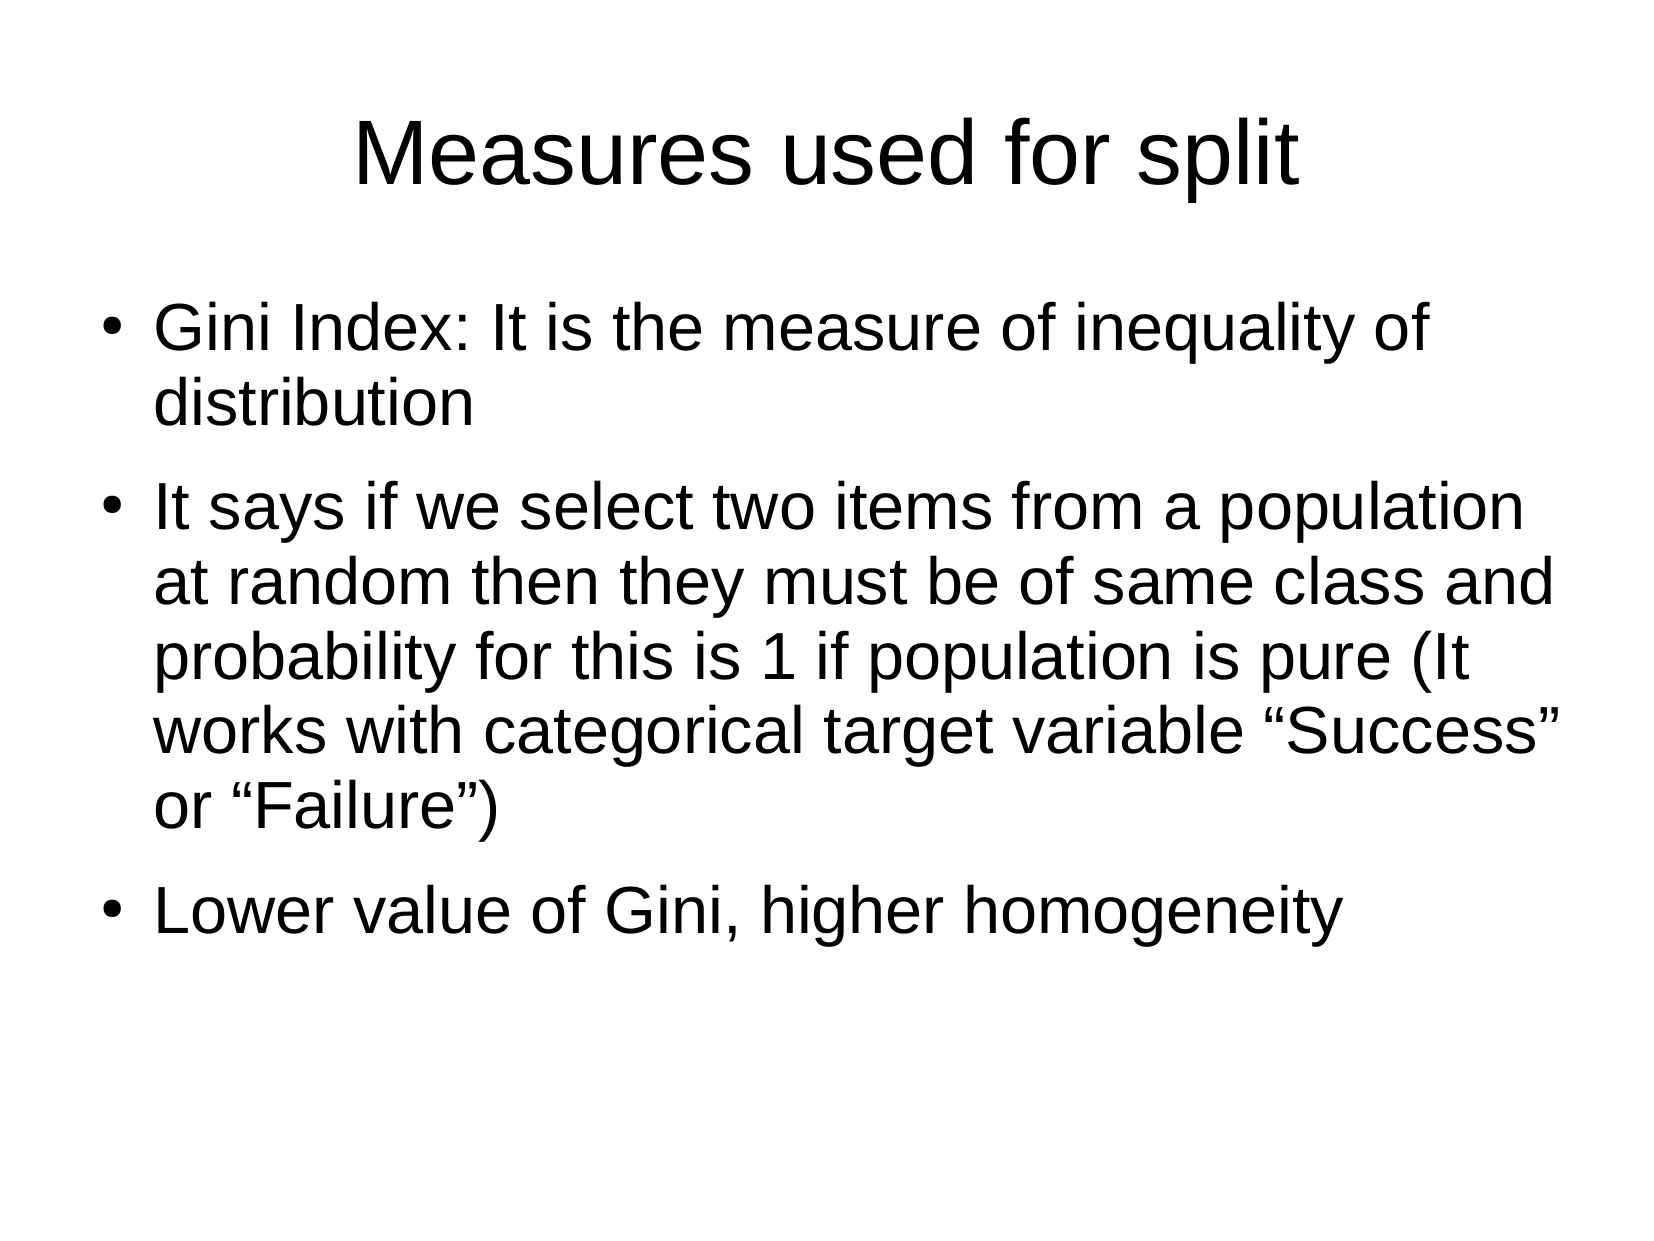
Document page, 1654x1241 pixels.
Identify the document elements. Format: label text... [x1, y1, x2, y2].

list Gini Index: It is the measure of inequality of distribution It says if we select two items from a population at random then they must be of same class and probability for this is 1 if population is pure (It works with categorical target variable “Success” or “Failure”) Lower value of Gini, higher homogeneity [82, 290, 1571, 1010]
title Measures used for split [82, 49, 1571, 257]
